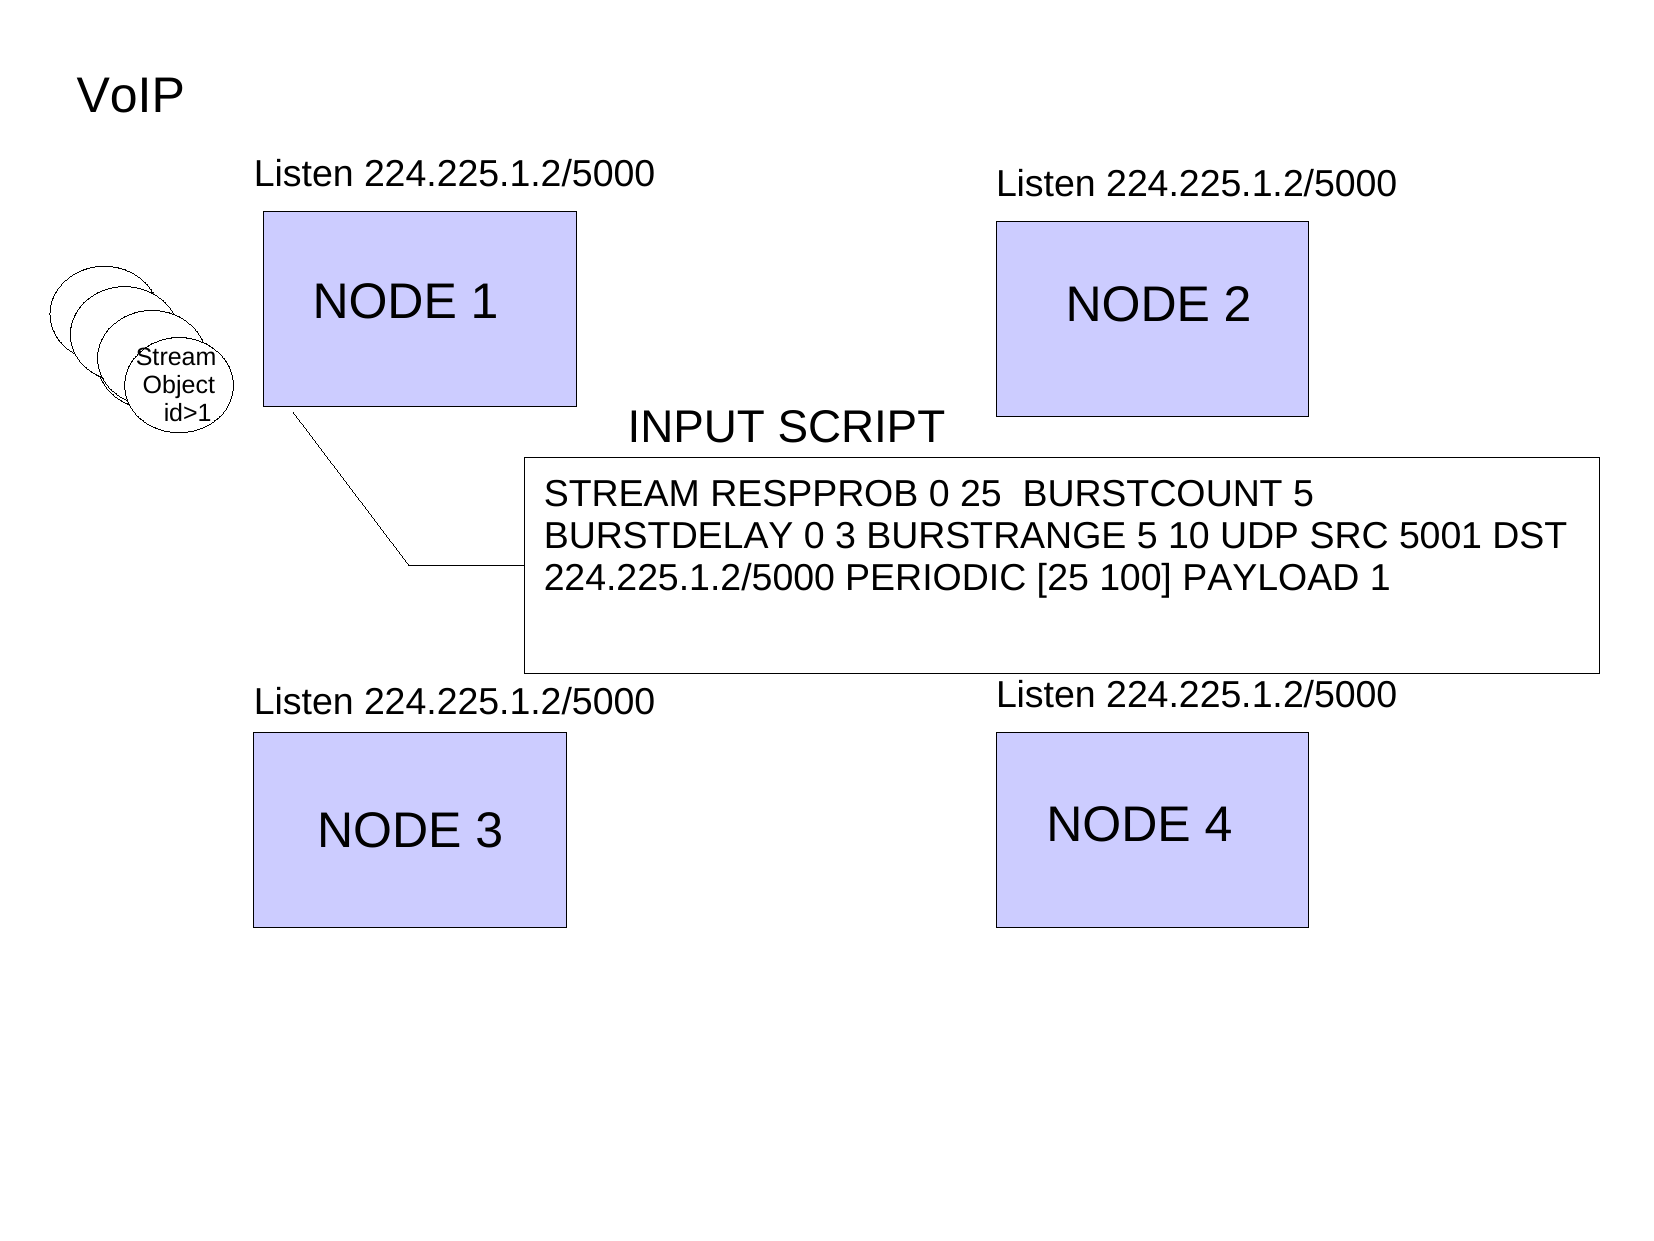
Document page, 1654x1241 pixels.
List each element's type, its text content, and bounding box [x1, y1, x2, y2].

text_box STREAM RESPPROB 0 25 BURSTCOUNT 5 BURSTDELAY 0 3 BURSTRANGE 5 10 UDP SRC 5001 DST 224.225.1.2/5000 PERIODIC [25 100] PAYLOAD 1 [543, 472, 1574, 669]
text_box NODE 3 [317, 802, 555, 866]
text_box Listen 224.225.1.2/5000 [253, 152, 840, 202]
text_box [253, 732, 567, 928]
text_box [49, 266, 204, 405]
text_box Listen 224.225.1.2/5000 [996, 162, 1583, 212]
text_box NODE 2 [1065, 276, 1316, 344]
text_box VoIP [76, 66, 205, 131]
text_box Listen 224.225.1.2/5000 [996, 674, 1583, 723]
text_box [996, 221, 1309, 417]
text_box Stream Object id>1 [124, 337, 234, 433]
text_box Listen 224.225.1.2/5000 [253, 680, 840, 730]
text_box [996, 732, 1309, 928]
text_box [263, 211, 577, 407]
text_box NODE 4 [1046, 795, 1268, 859]
text_box INPUT SCRIPT [627, 400, 1204, 459]
text_box NODE 1 [312, 273, 567, 337]
